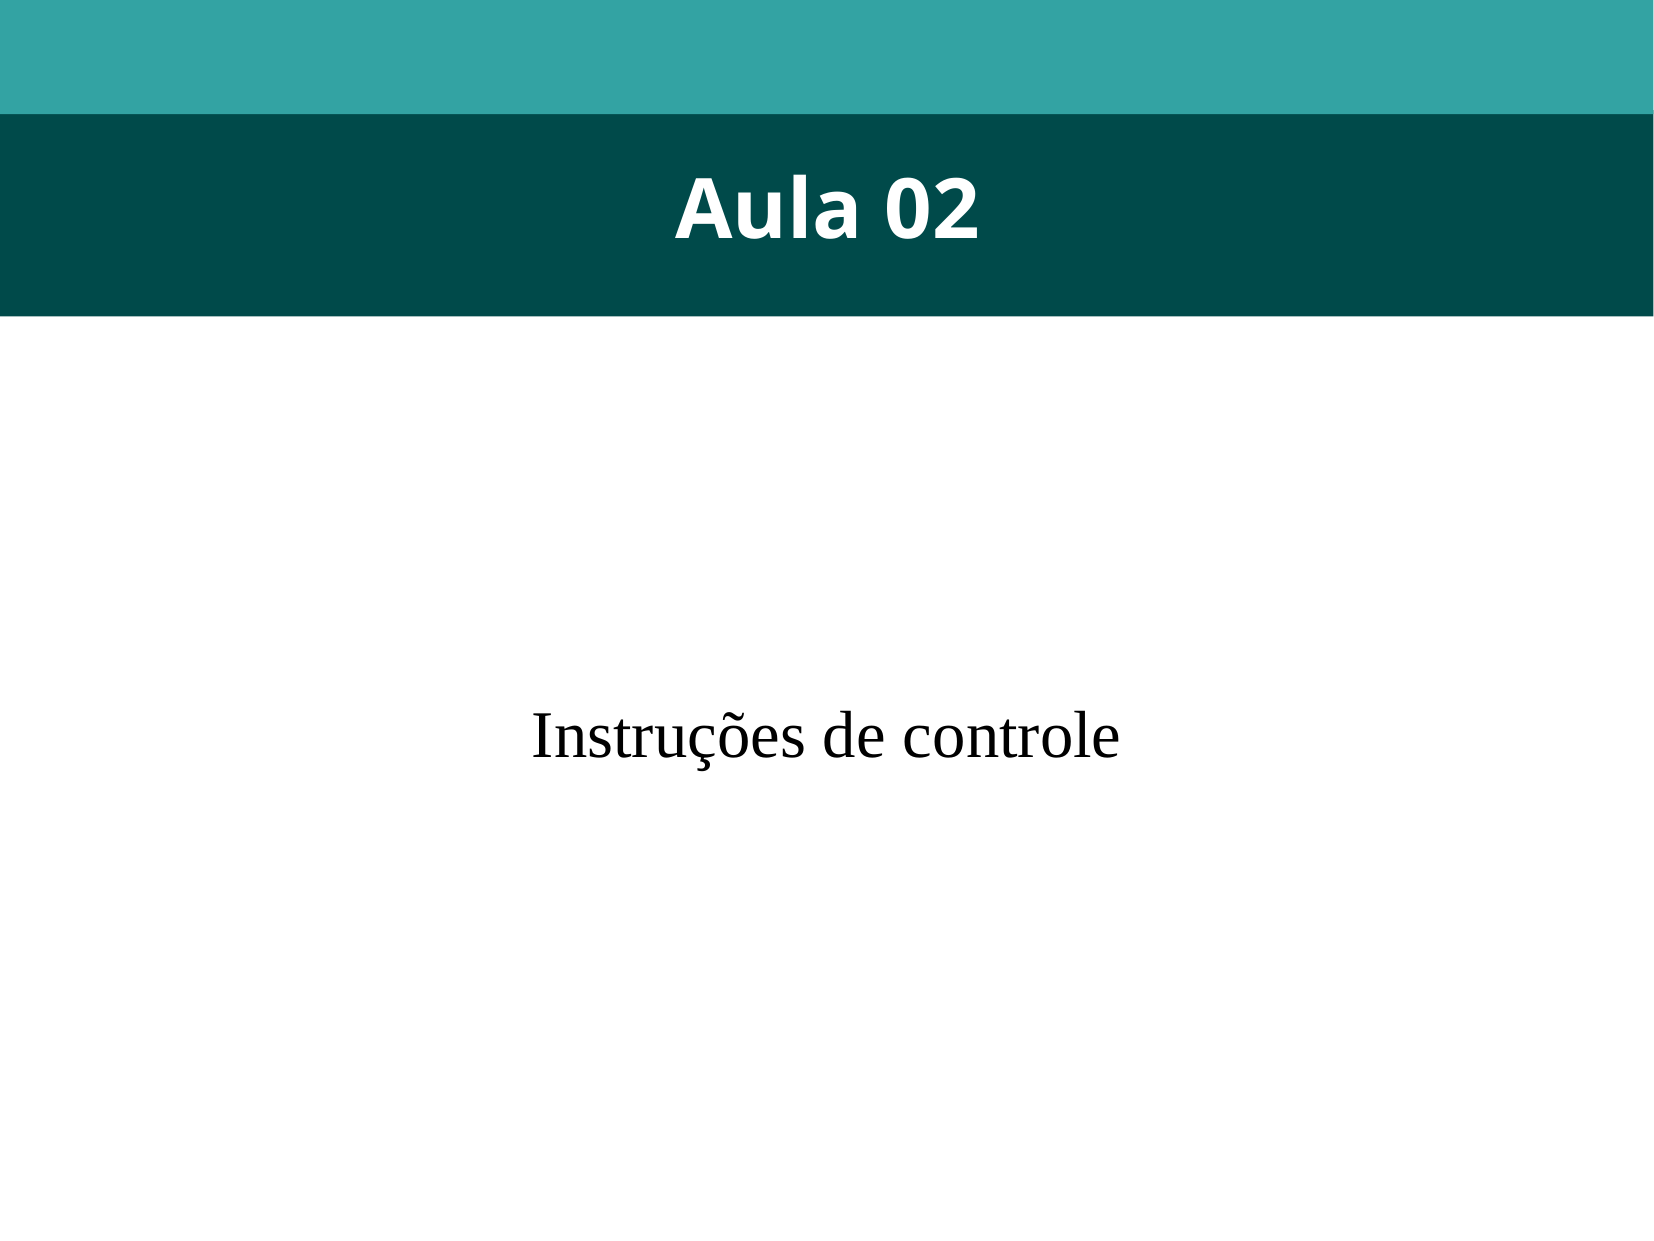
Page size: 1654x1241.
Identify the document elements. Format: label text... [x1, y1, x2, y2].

title Aula 02 [121, 102, 1534, 310]
subtitle Instruções de controle [121, 344, 1534, 1127]
